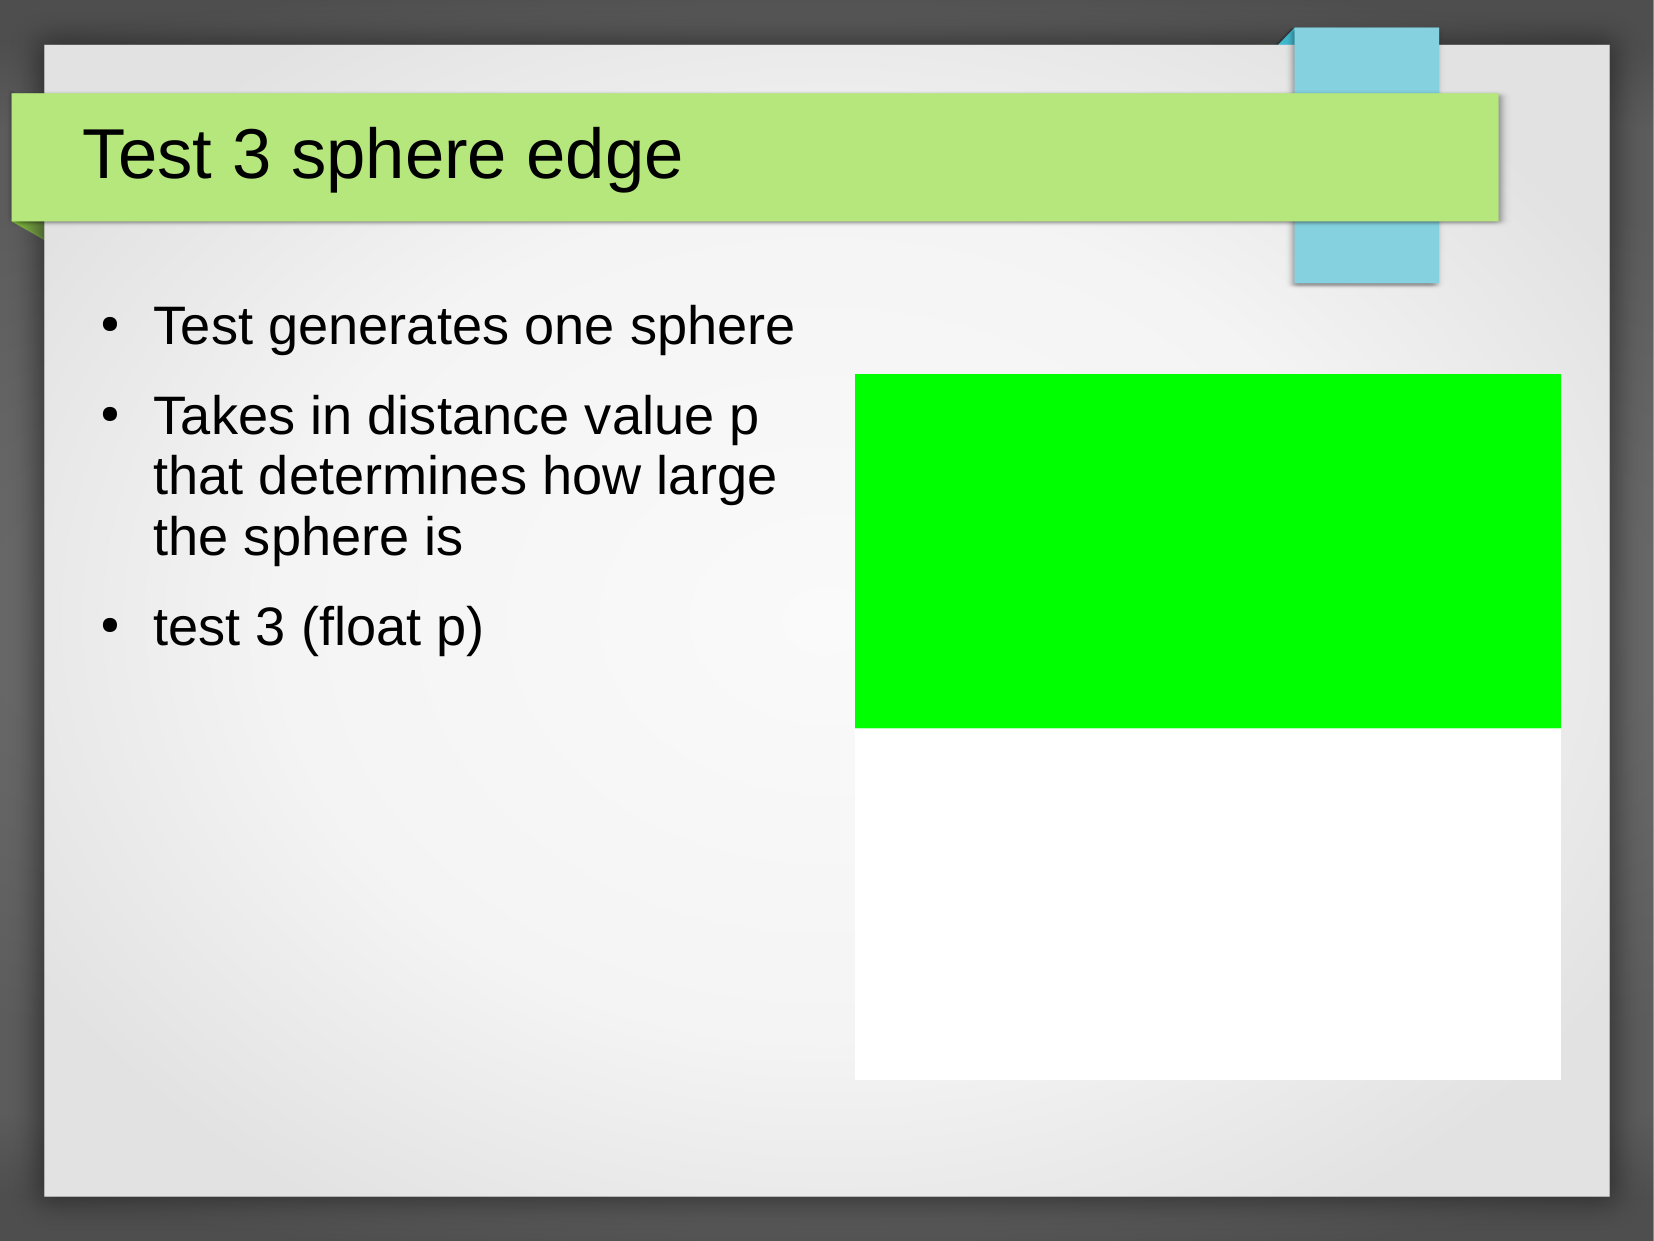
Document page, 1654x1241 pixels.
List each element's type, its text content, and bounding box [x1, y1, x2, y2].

picture [0, 0, 1654, 1241]
list Test generates one sphere Takes in distance value p that determines how large the sphere is test 3 (float p) [82, 295, 809, 1015]
title Test 3 sphere edge [82, 94, 1264, 213]
